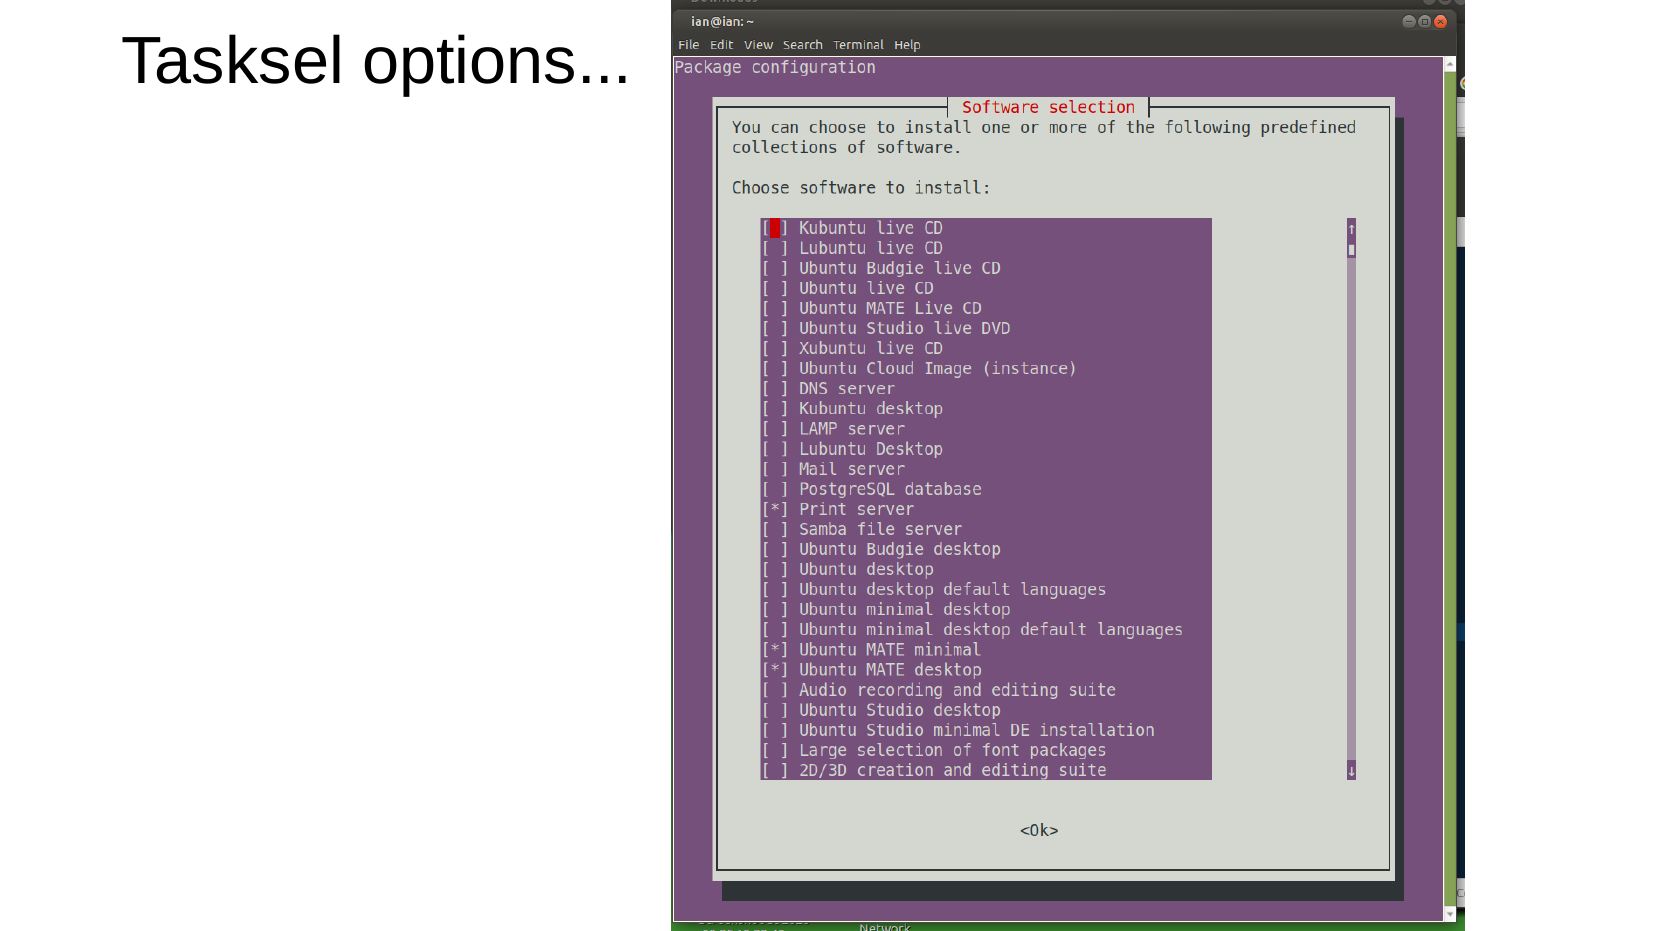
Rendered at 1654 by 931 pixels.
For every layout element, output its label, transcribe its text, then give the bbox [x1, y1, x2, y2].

picture [671, 0, 1465, 931]
title Tasksel options... [82, 22, 671, 98]
